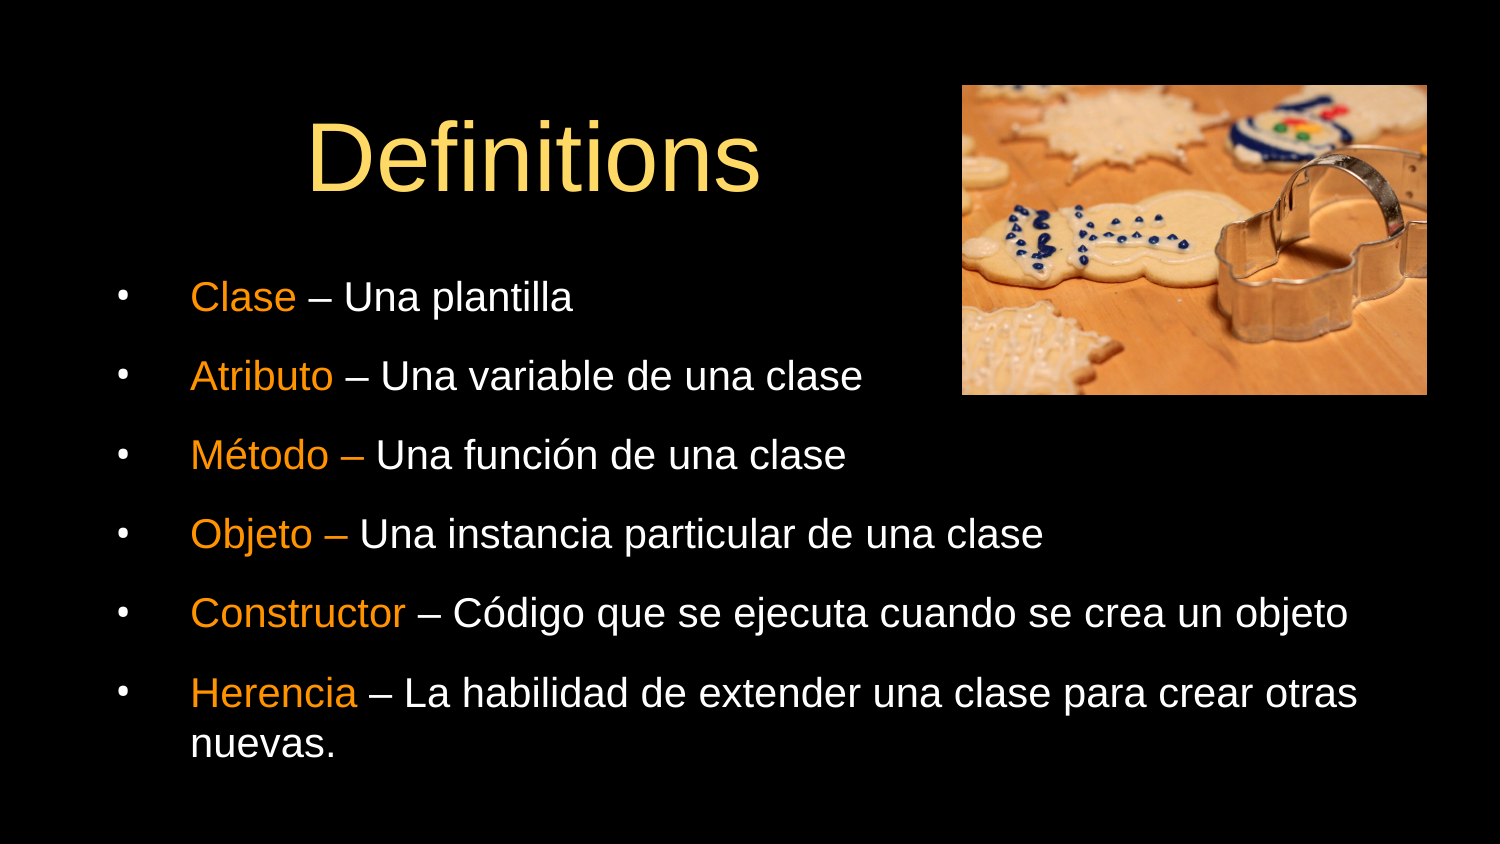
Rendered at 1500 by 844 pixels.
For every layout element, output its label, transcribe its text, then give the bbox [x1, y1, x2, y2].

picture [962, 85, 1427, 395]
title Definitions [106, 70, 963, 235]
list Clase – Una plantilla Atributo – Una variable de una clase Método – Una función de una clase Objeto – Una instancia particular de una clase Constructor – Código que se ejecuta cuando se crea un objeto Herencia – La habilidad de extender una clase para crear otras nuevas. [106, 266, 1393, 744]
